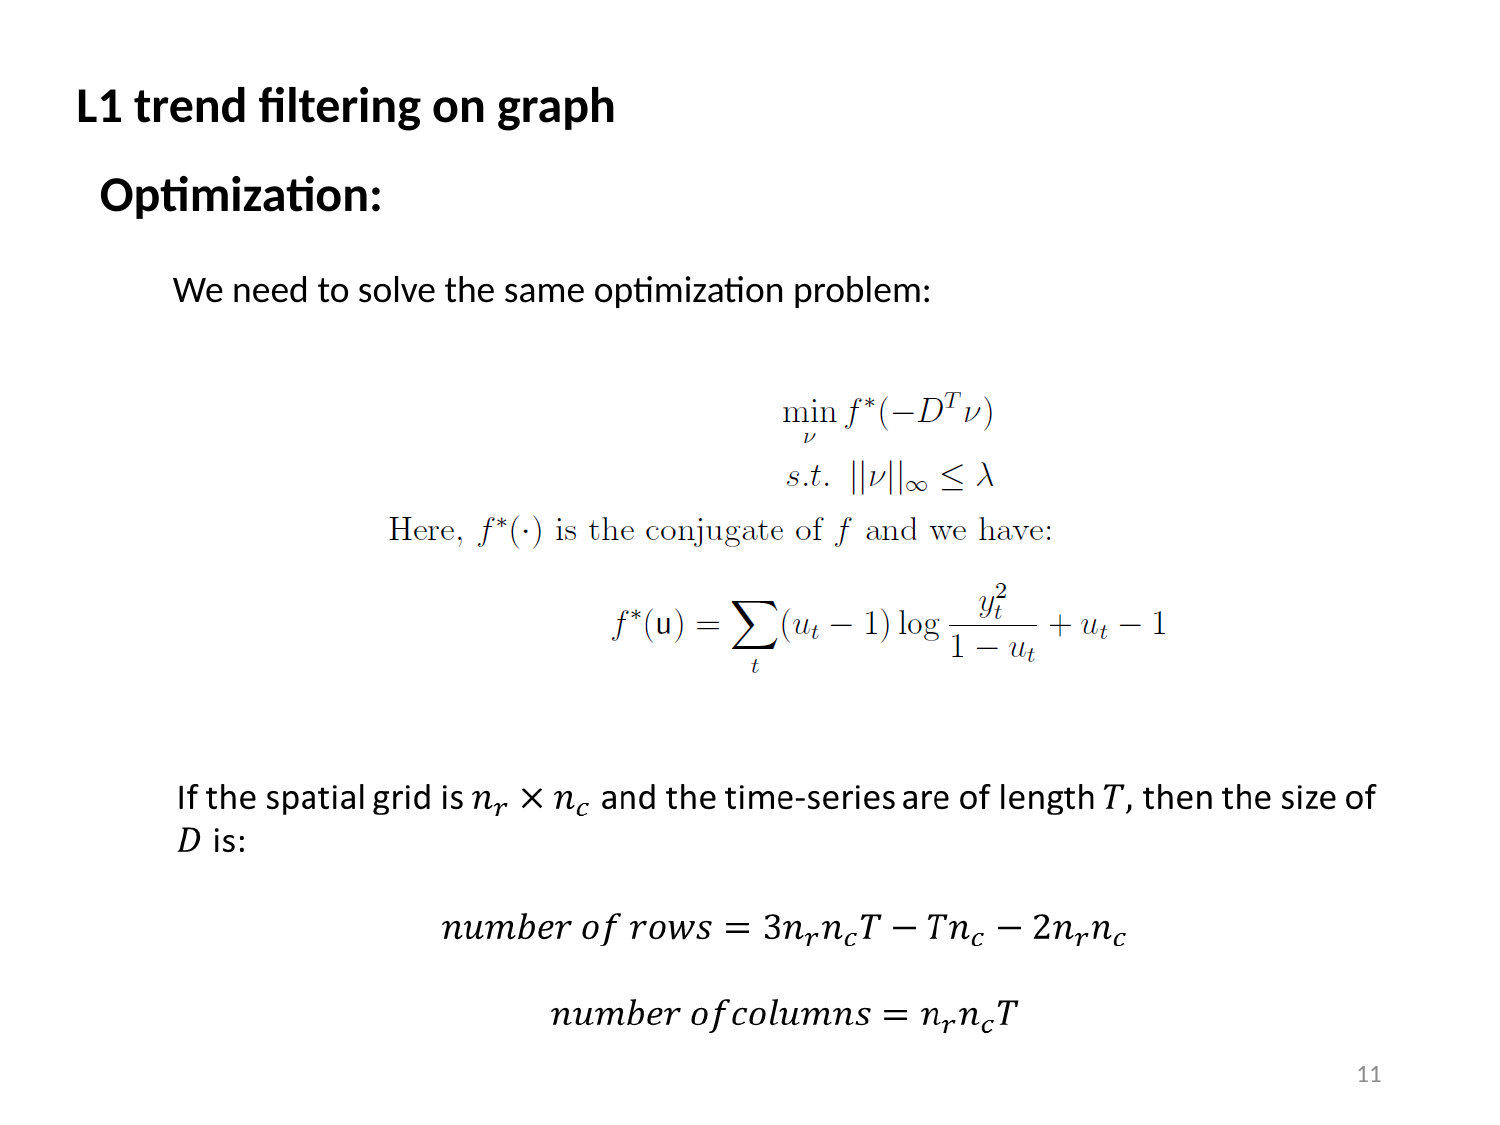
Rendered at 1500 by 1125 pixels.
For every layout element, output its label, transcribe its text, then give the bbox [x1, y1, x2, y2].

text_box Optimization: [85, 153, 398, 229]
text_box We need to solve the same optimization problem: [158, 257, 948, 317]
text_box [153, 762, 1407, 1050]
picture [376, 383, 1185, 676]
text_box L1 trend filtering on graph [61, 65, 643, 141]
slide_number <number> [1059, 1050, 1397, 1103]
